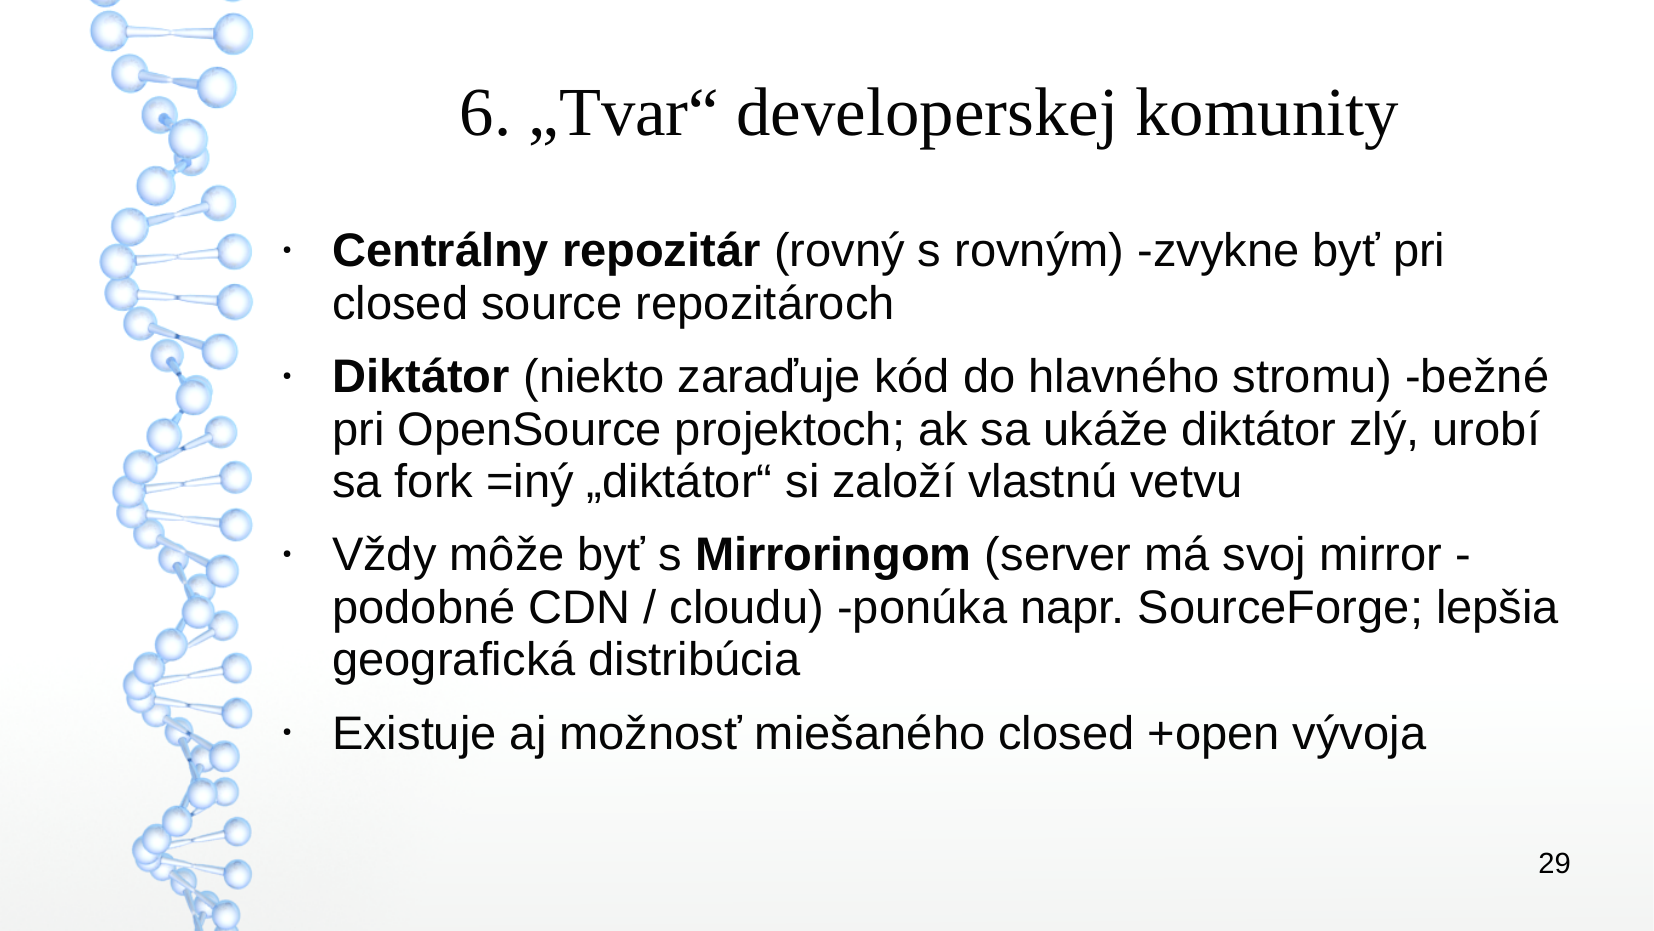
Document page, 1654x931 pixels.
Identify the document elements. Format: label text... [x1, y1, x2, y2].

list Centrálny repozitár (rovný s rovným) -zvykne byť pri closed source repozitároch Diktátor (niekto zaraďuje kód do hlavného stromu) -bežné pri OpenSource projektoch; ak sa ukáže diktátor zlý, urobí sa fork =iný „diktátor“ si založí vlastnú vetvu Vždy môže byť s Mirroringom (server má svoj mirror -podobné CDN / cloudu) -ponúka napr. SourceForge; lepšia geografická distribúcia Existuje aj možnosť miešaného closed +open vývoja [265, 224, 1595, 764]
title 6. „Tvar“ developerskej komunity [265, 35, 1595, 189]
picture [0, 0, 1654, 931]
